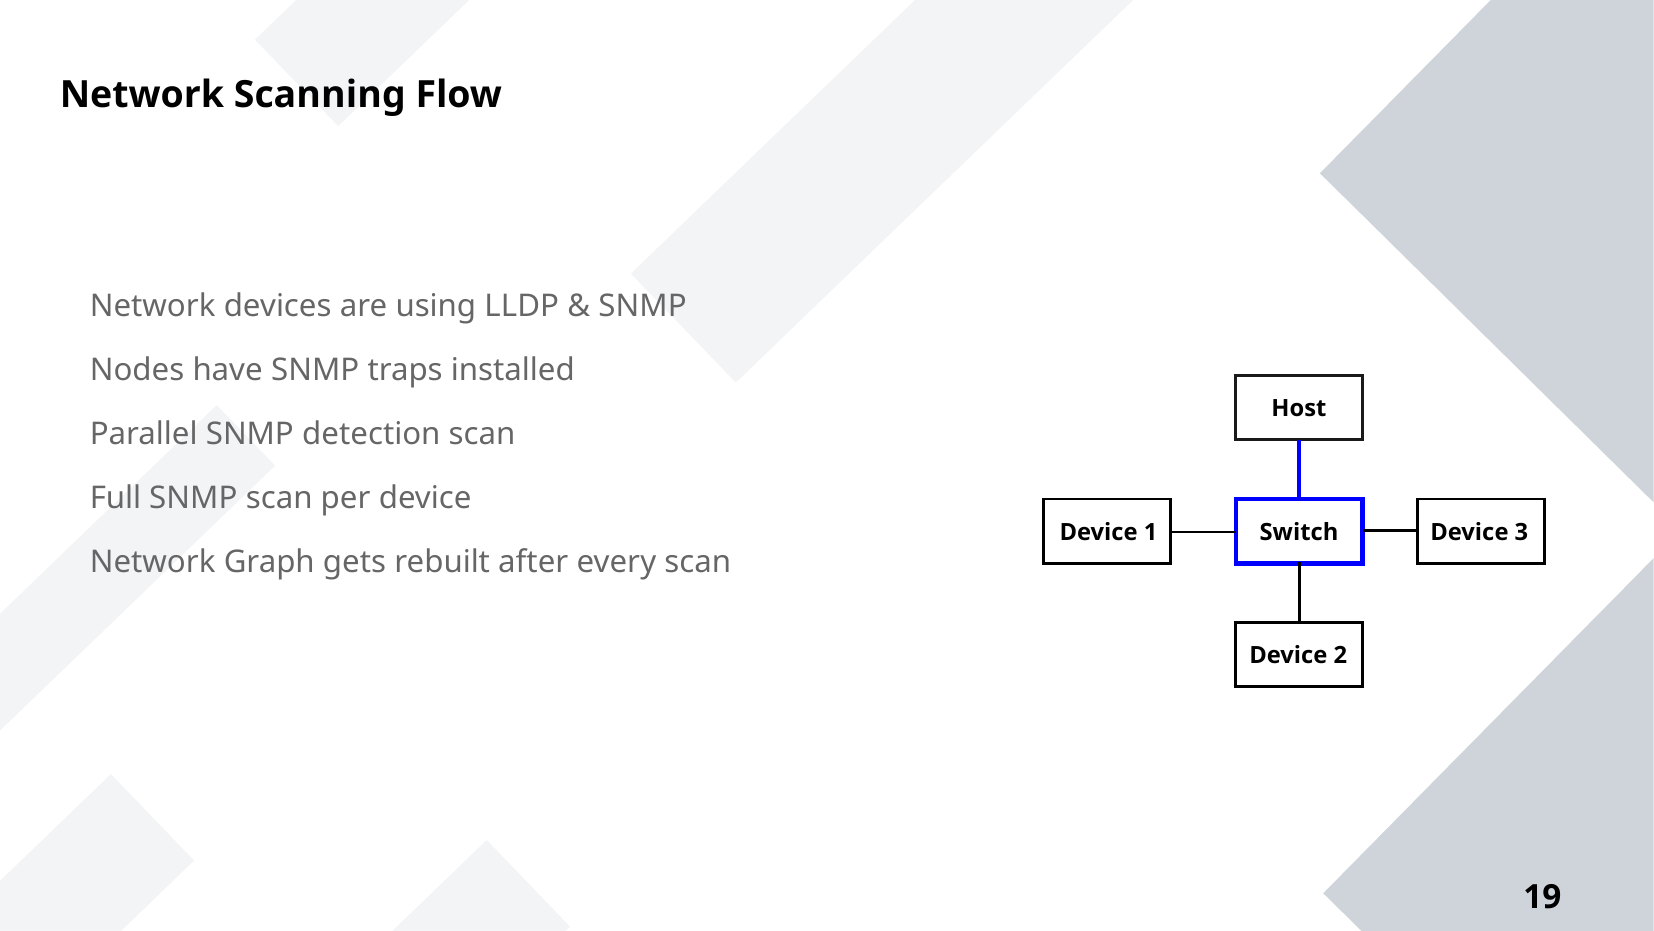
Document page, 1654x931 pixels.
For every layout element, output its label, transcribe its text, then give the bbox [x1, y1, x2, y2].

text_box [963, 195, 1636, 867]
text_box Network devices are using LLDP & SNMP Nodes have SNMP traps installed Parallel SNMP detection scan Full SNMP scan per device Network Graph gets rebuilt after every scan [75, 253, 916, 552]
text_box Network Scanning Flow [45, 60, 788, 121]
text_box <number> [1508, 866, 1654, 922]
